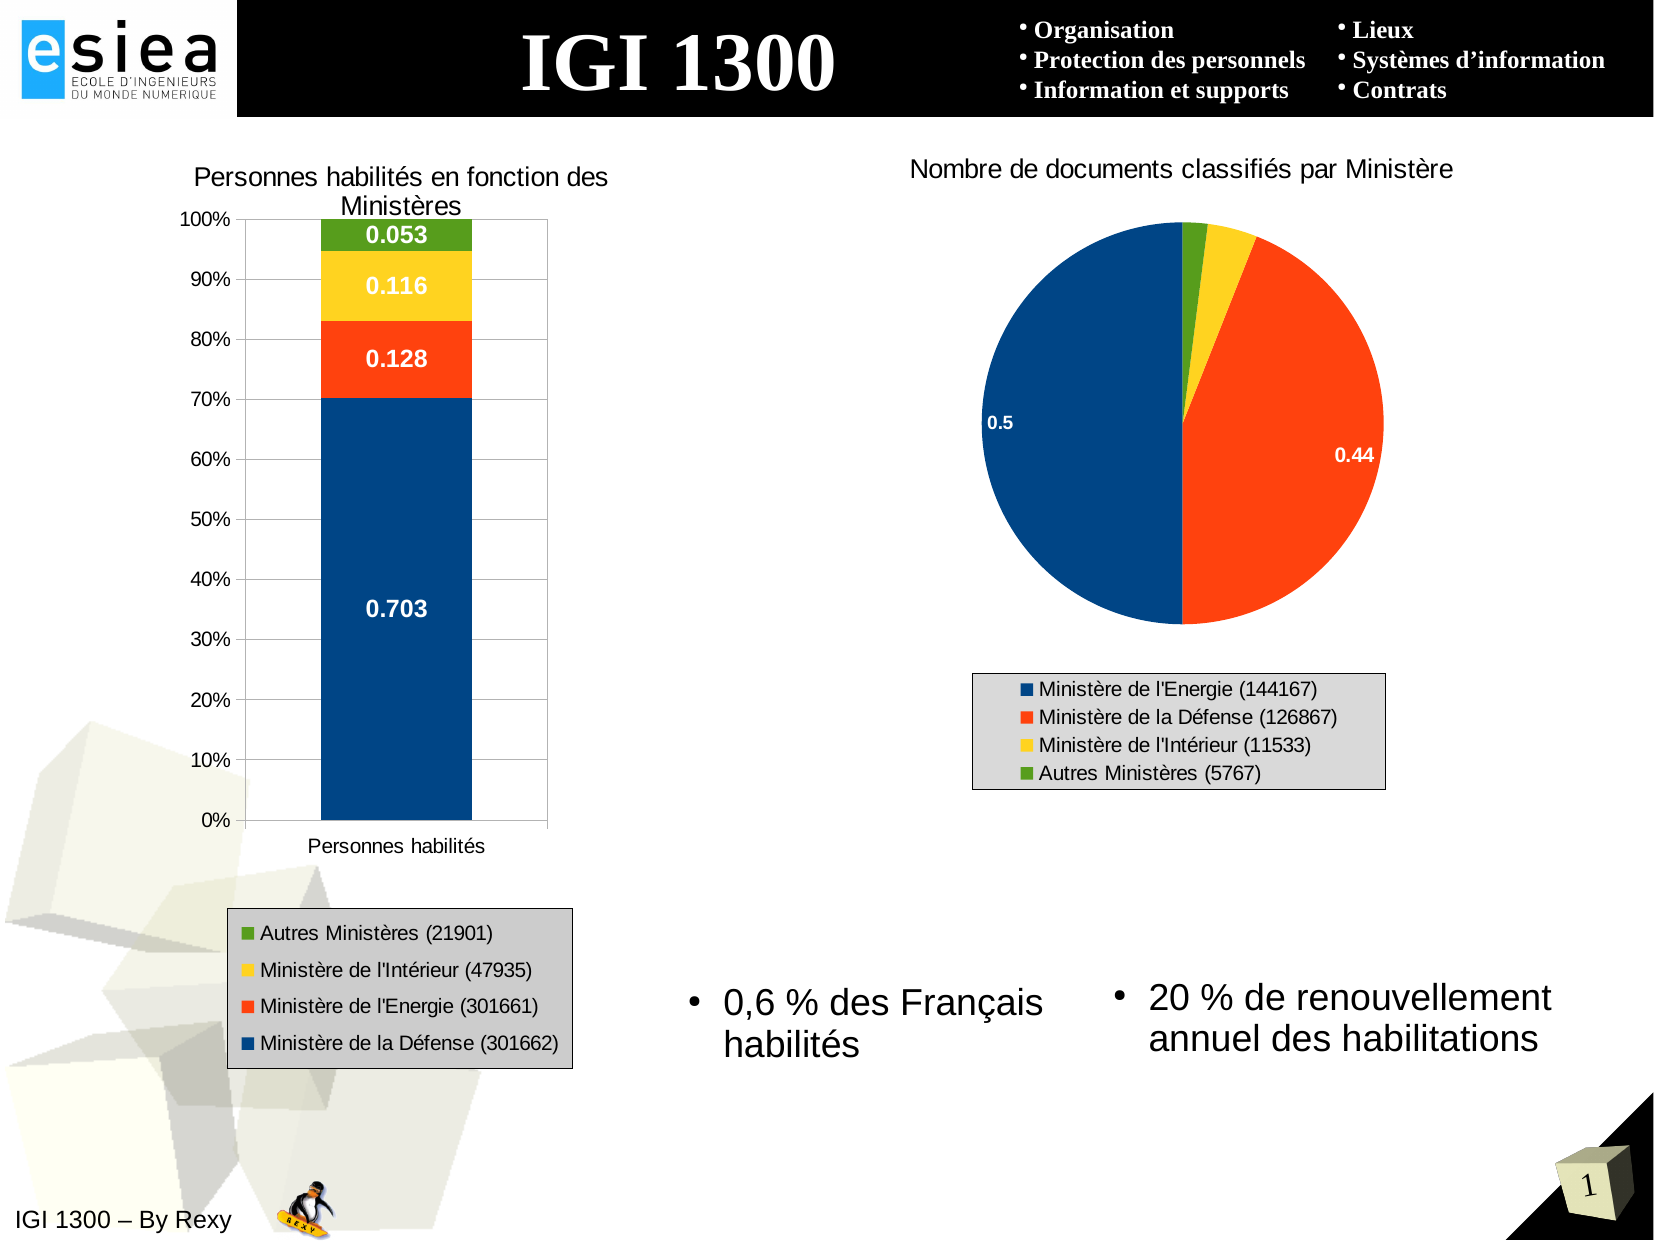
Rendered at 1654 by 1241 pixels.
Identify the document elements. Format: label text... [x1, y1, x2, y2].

text_box Lieux Systèmes d’information Contrats [1322, 5, 1642, 111]
text_box Organisation Protection des personnels Information et supports [1003, 5, 1322, 111]
text_box IGI 1300 [348, 0, 1010, 115]
picture [5, 720, 483, 1241]
chart [100, 127, 702, 1082]
picture [0, 0, 237, 119]
chart [709, 124, 1654, 851]
text_box 20 % de renouvellement annuel des habilitations [1098, 968, 1607, 1110]
text_box 0,6 % des Français habilités [673, 974, 1087, 1074]
